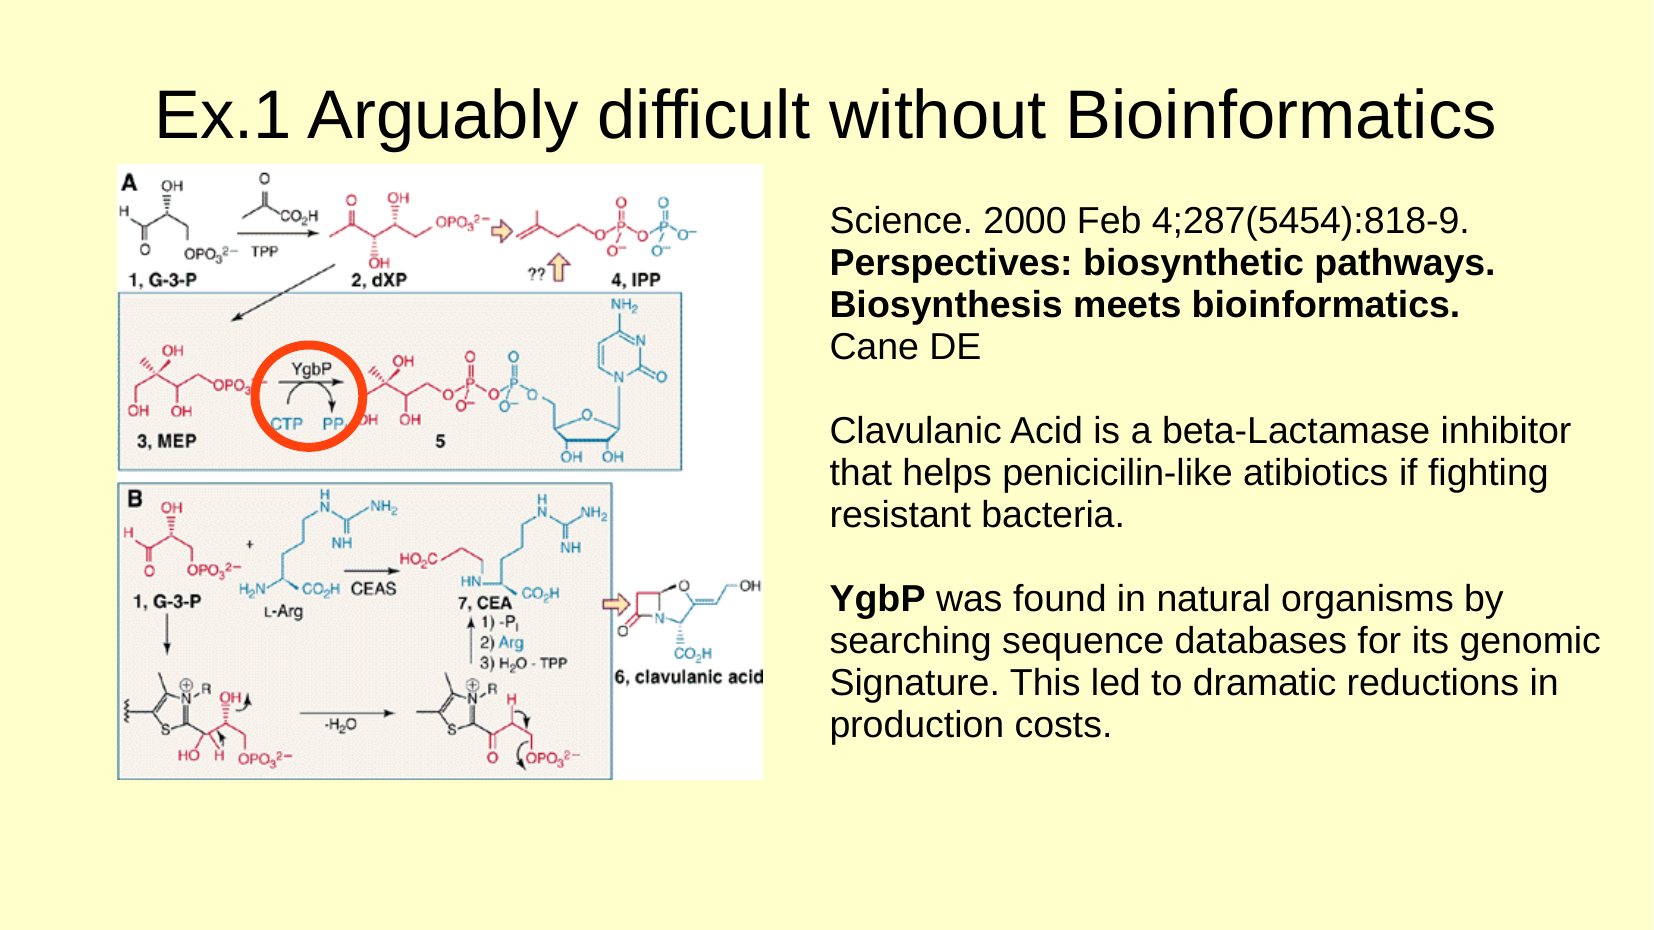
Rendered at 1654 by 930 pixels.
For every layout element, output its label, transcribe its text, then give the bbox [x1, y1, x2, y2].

title Ex.1 Arguably difficult without Bioinformatics [82, 36, 1571, 193]
text_box Science. 2000 Feb 4;287(5454):818-9. Perspectives: biosynthetic pathways. Biosynthesis meets bioinformatics. Cane DE Clavulanic Acid is a beta-Lactamase inhibitor that helps penicicilin-like atibiotics if fighting resistant bacteria. YgbP was found in natural organisms by searching sequence databases for its genomic Signature. This led to dramatic reductions in production costs. [814, 192, 1616, 837]
picture [117, 164, 763, 781]
